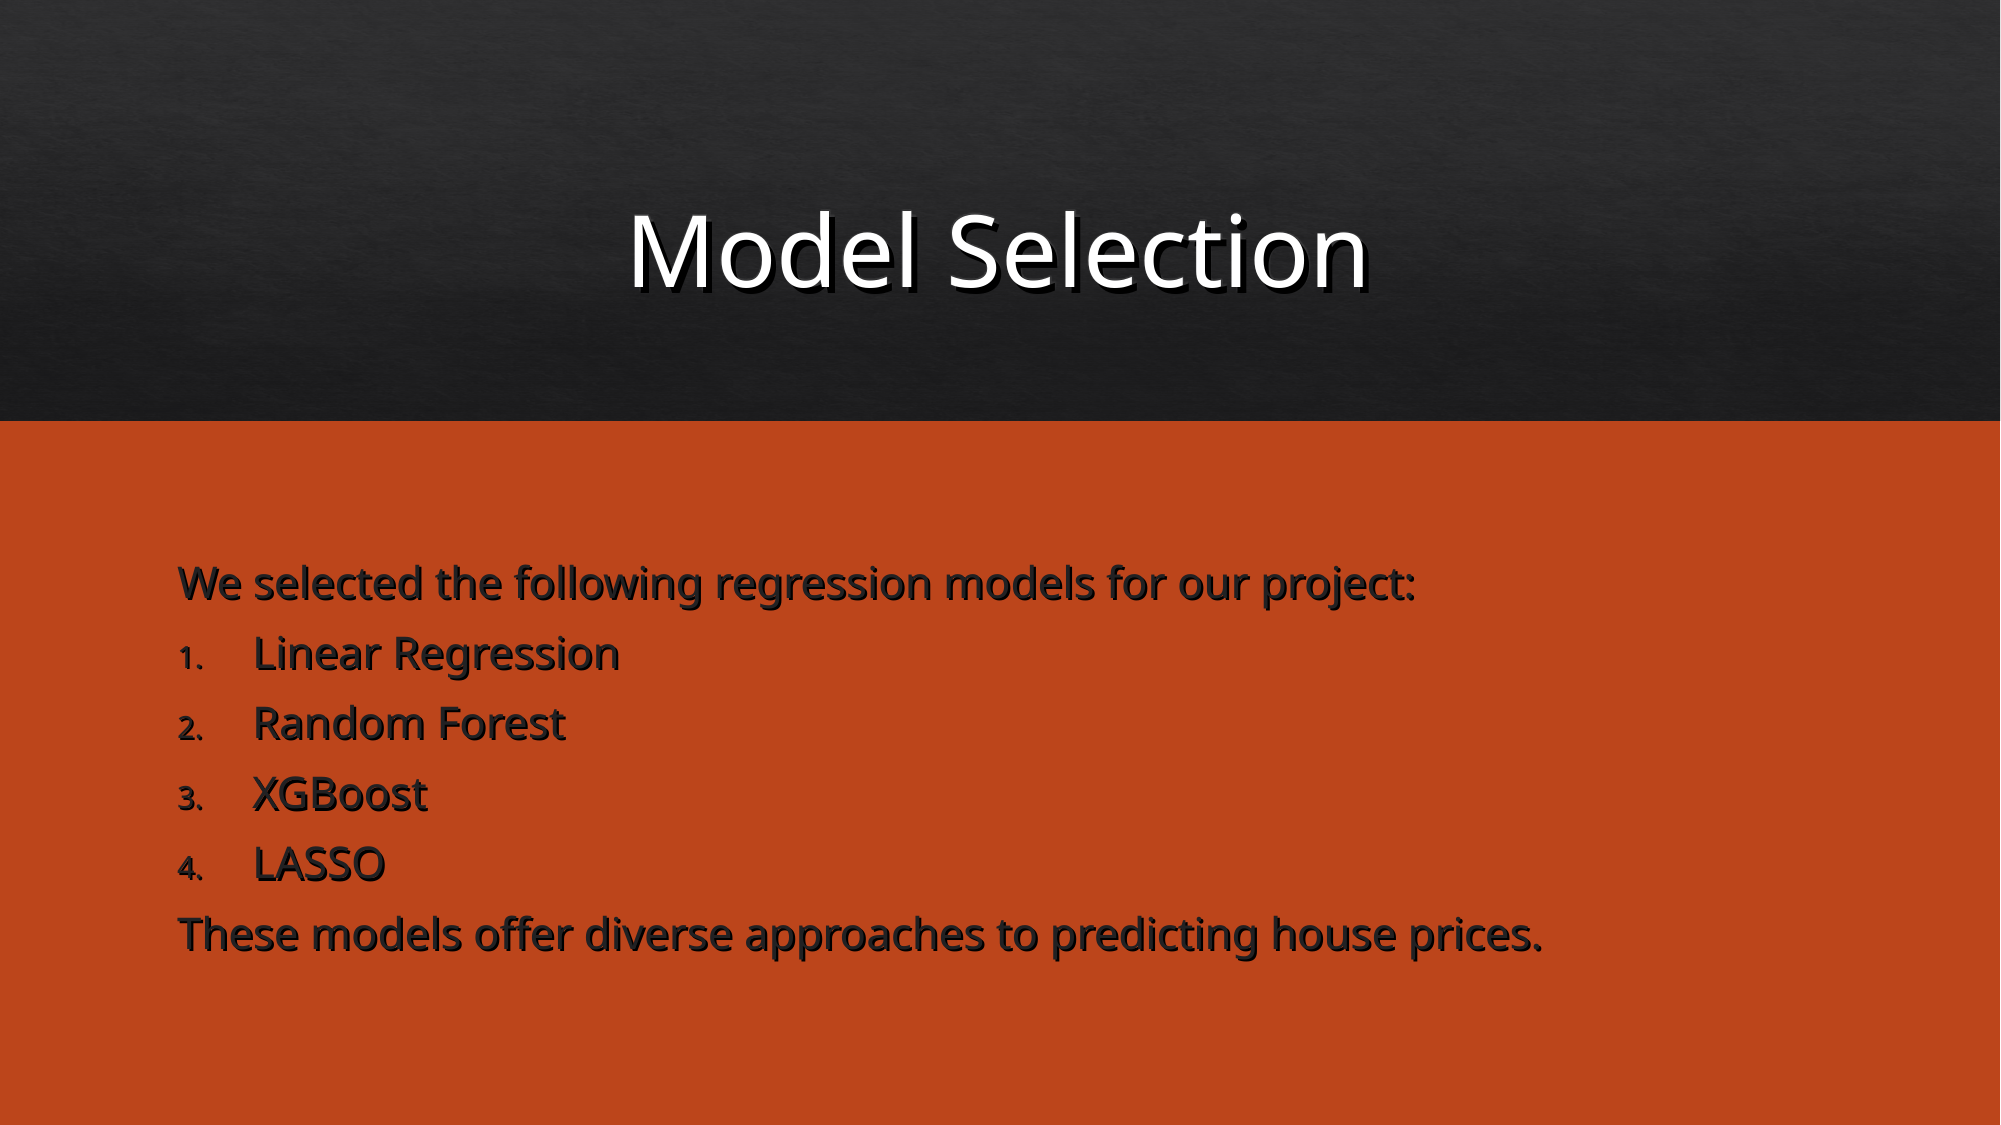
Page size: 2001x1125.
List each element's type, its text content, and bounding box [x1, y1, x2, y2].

list We selected the following regression models for our project: Linear Regression Random Forest XGBoost LASSO These models offer diverse approaches to predicting house prices. [149, 503, 1849, 1004]
title Model Selection [149, 121, 1849, 390]
text_box [0, 0, 2000, 1125]
